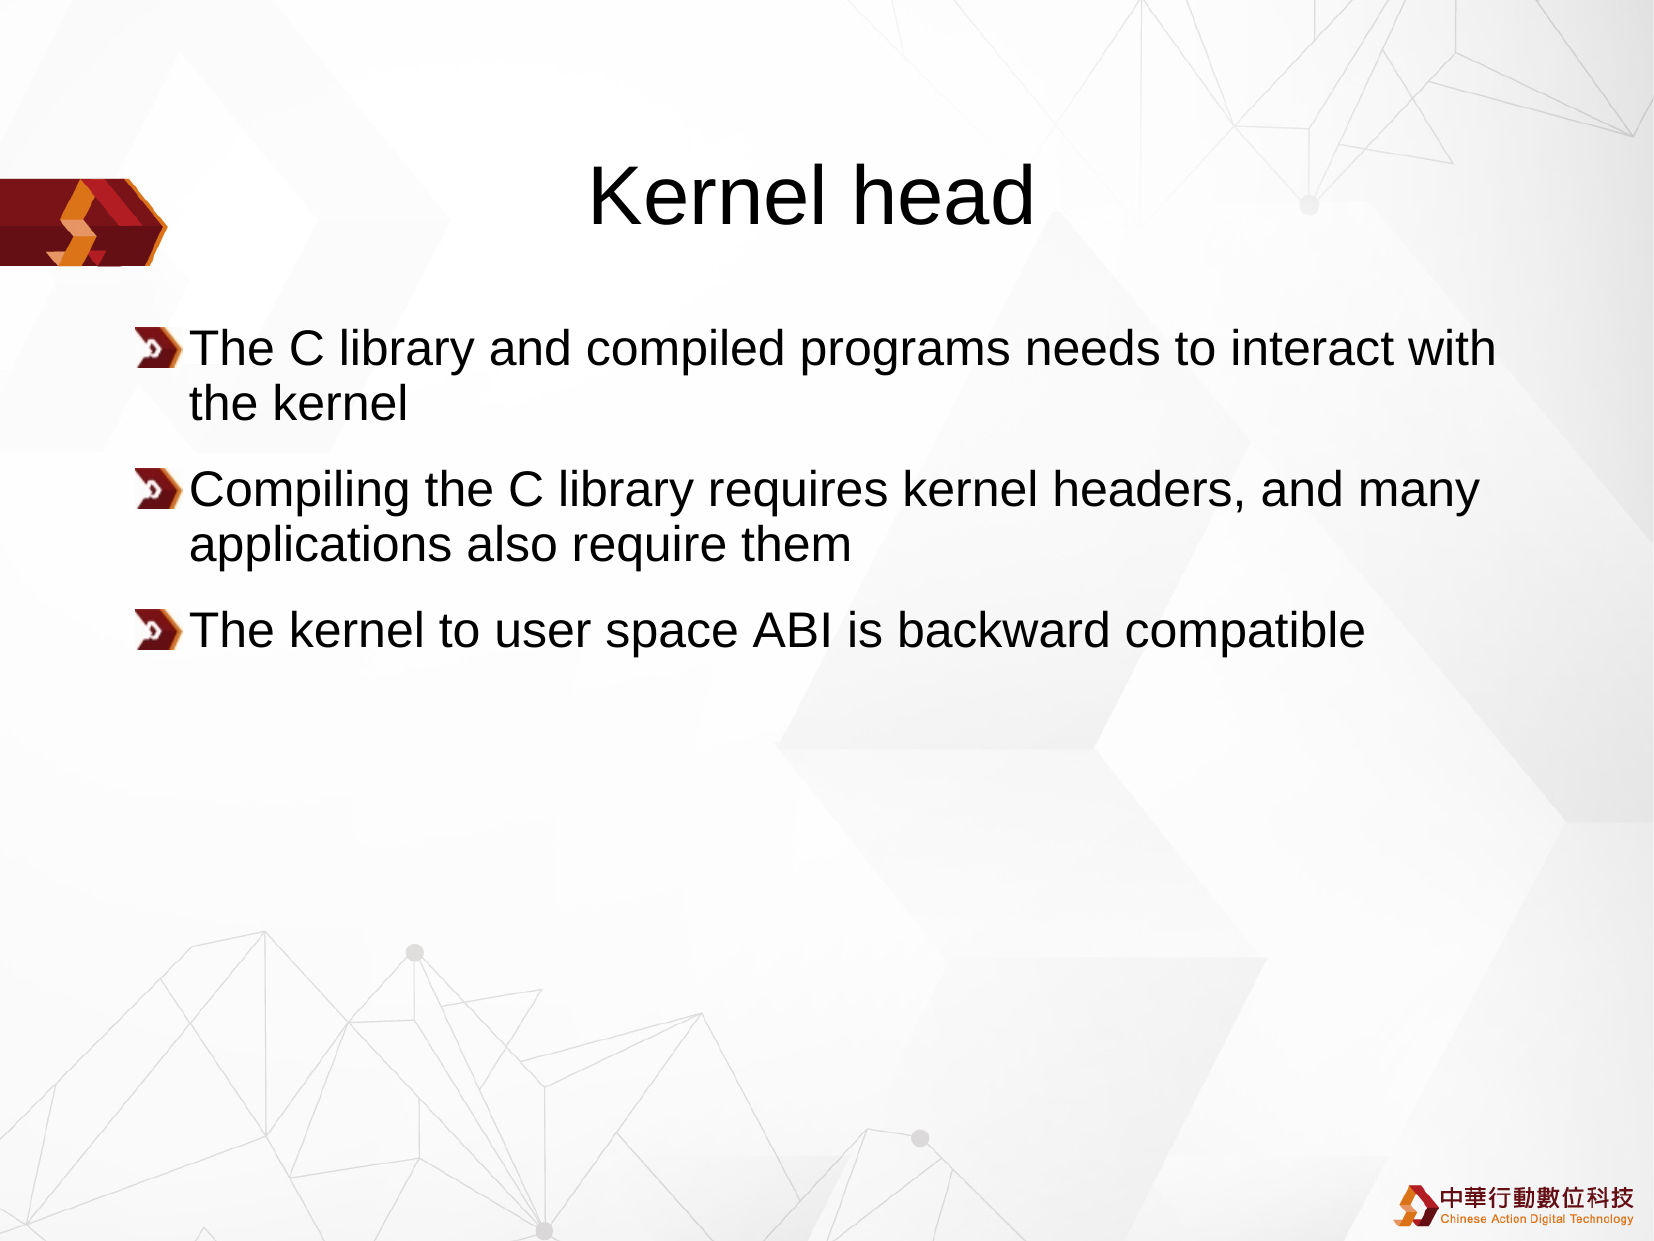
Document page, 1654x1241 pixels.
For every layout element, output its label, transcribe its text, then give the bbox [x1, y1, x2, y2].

picture [0, 0, 1654, 1241]
title Kernel head [118, 112, 1506, 281]
list The C library and compiled programs needs to interact with the kernel Compiling the C library requires kernel headers, and many applications also require them The kernel to user space ABI is backward compatible [118, 319, 1571, 1040]
